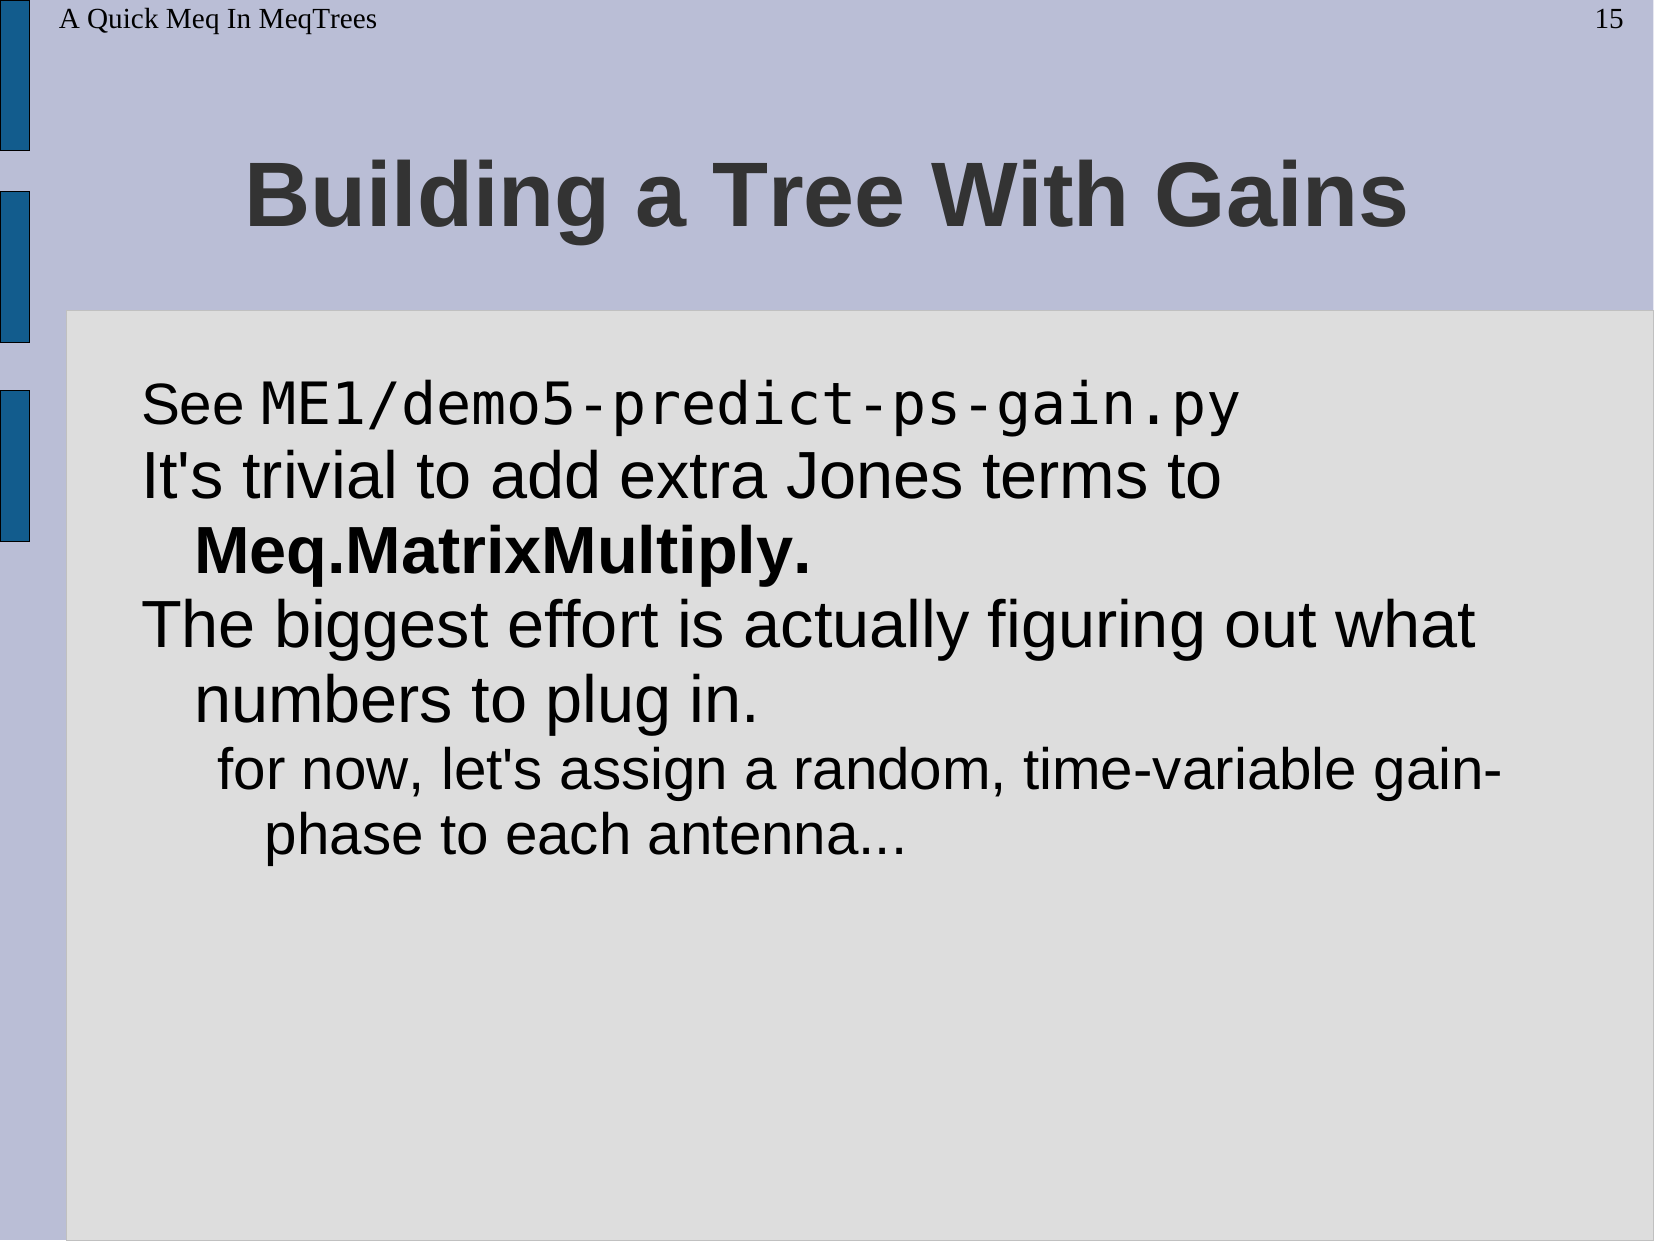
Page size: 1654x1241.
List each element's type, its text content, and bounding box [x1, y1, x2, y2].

title Building a Tree With Gains [121, 91, 1534, 299]
list See ME1/demo5-predict-ps-gain.py It's trivial to add extra Jones terms to Meq.MatrixMultiply. The biggest effort is actually figuring out what numbers to plug in. for now, let's assign a random, time-variable gain-phase to each antenna... [123, 370, 1536, 1152]
